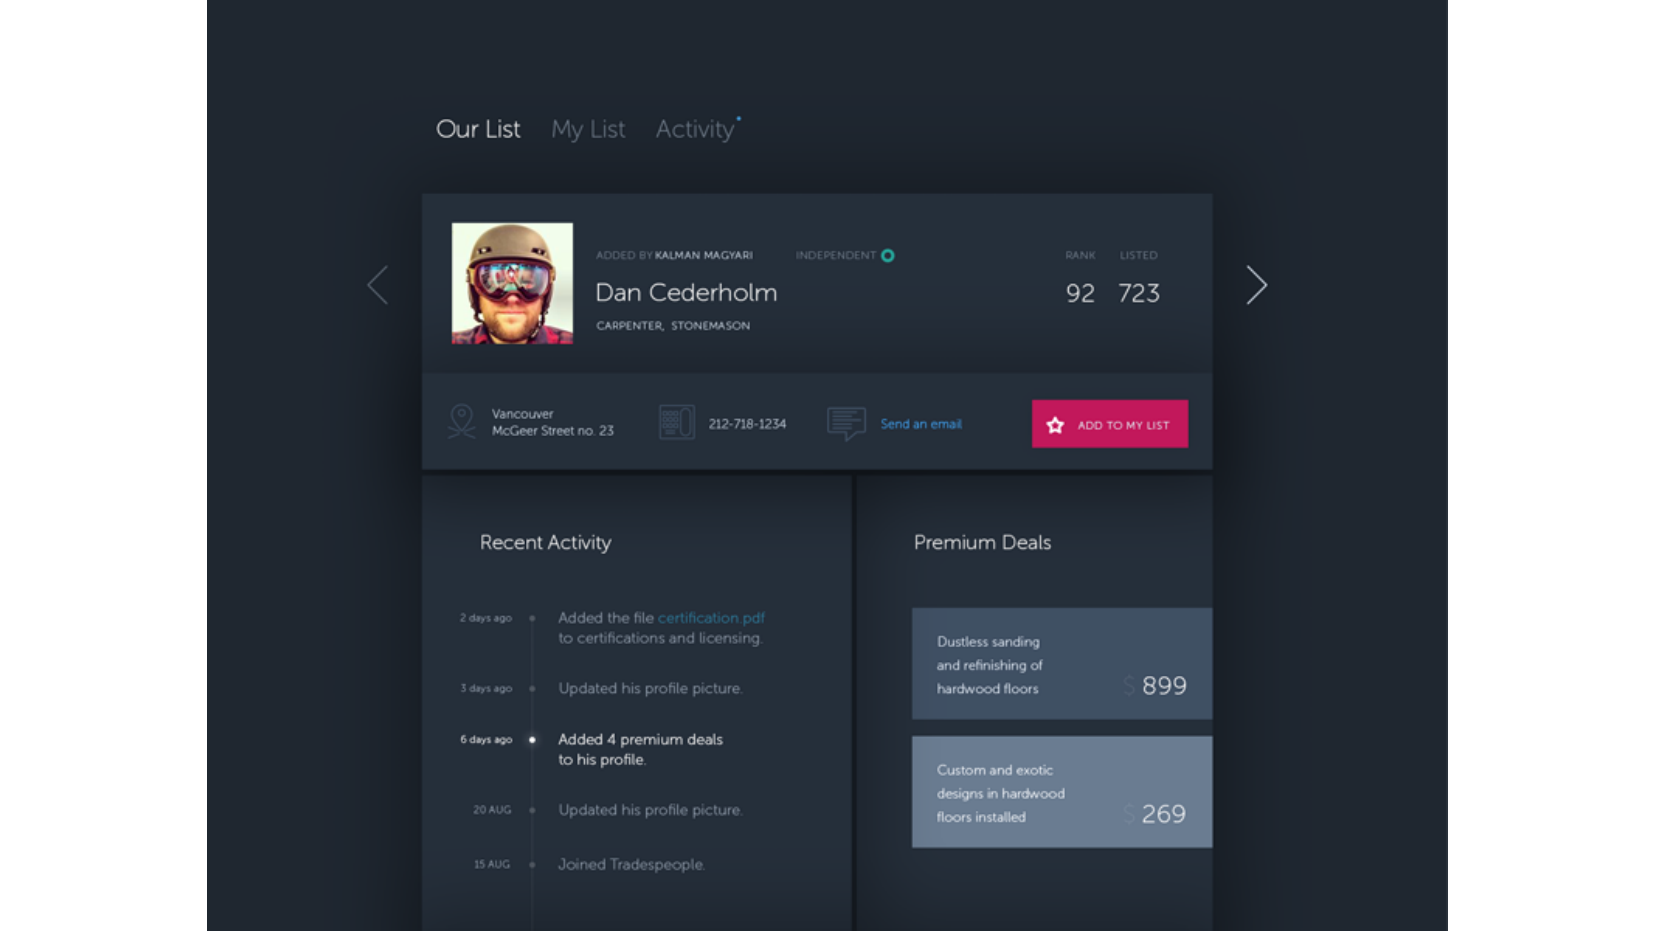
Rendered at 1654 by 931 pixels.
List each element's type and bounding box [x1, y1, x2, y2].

picture [207, 0, 1448, 931]
